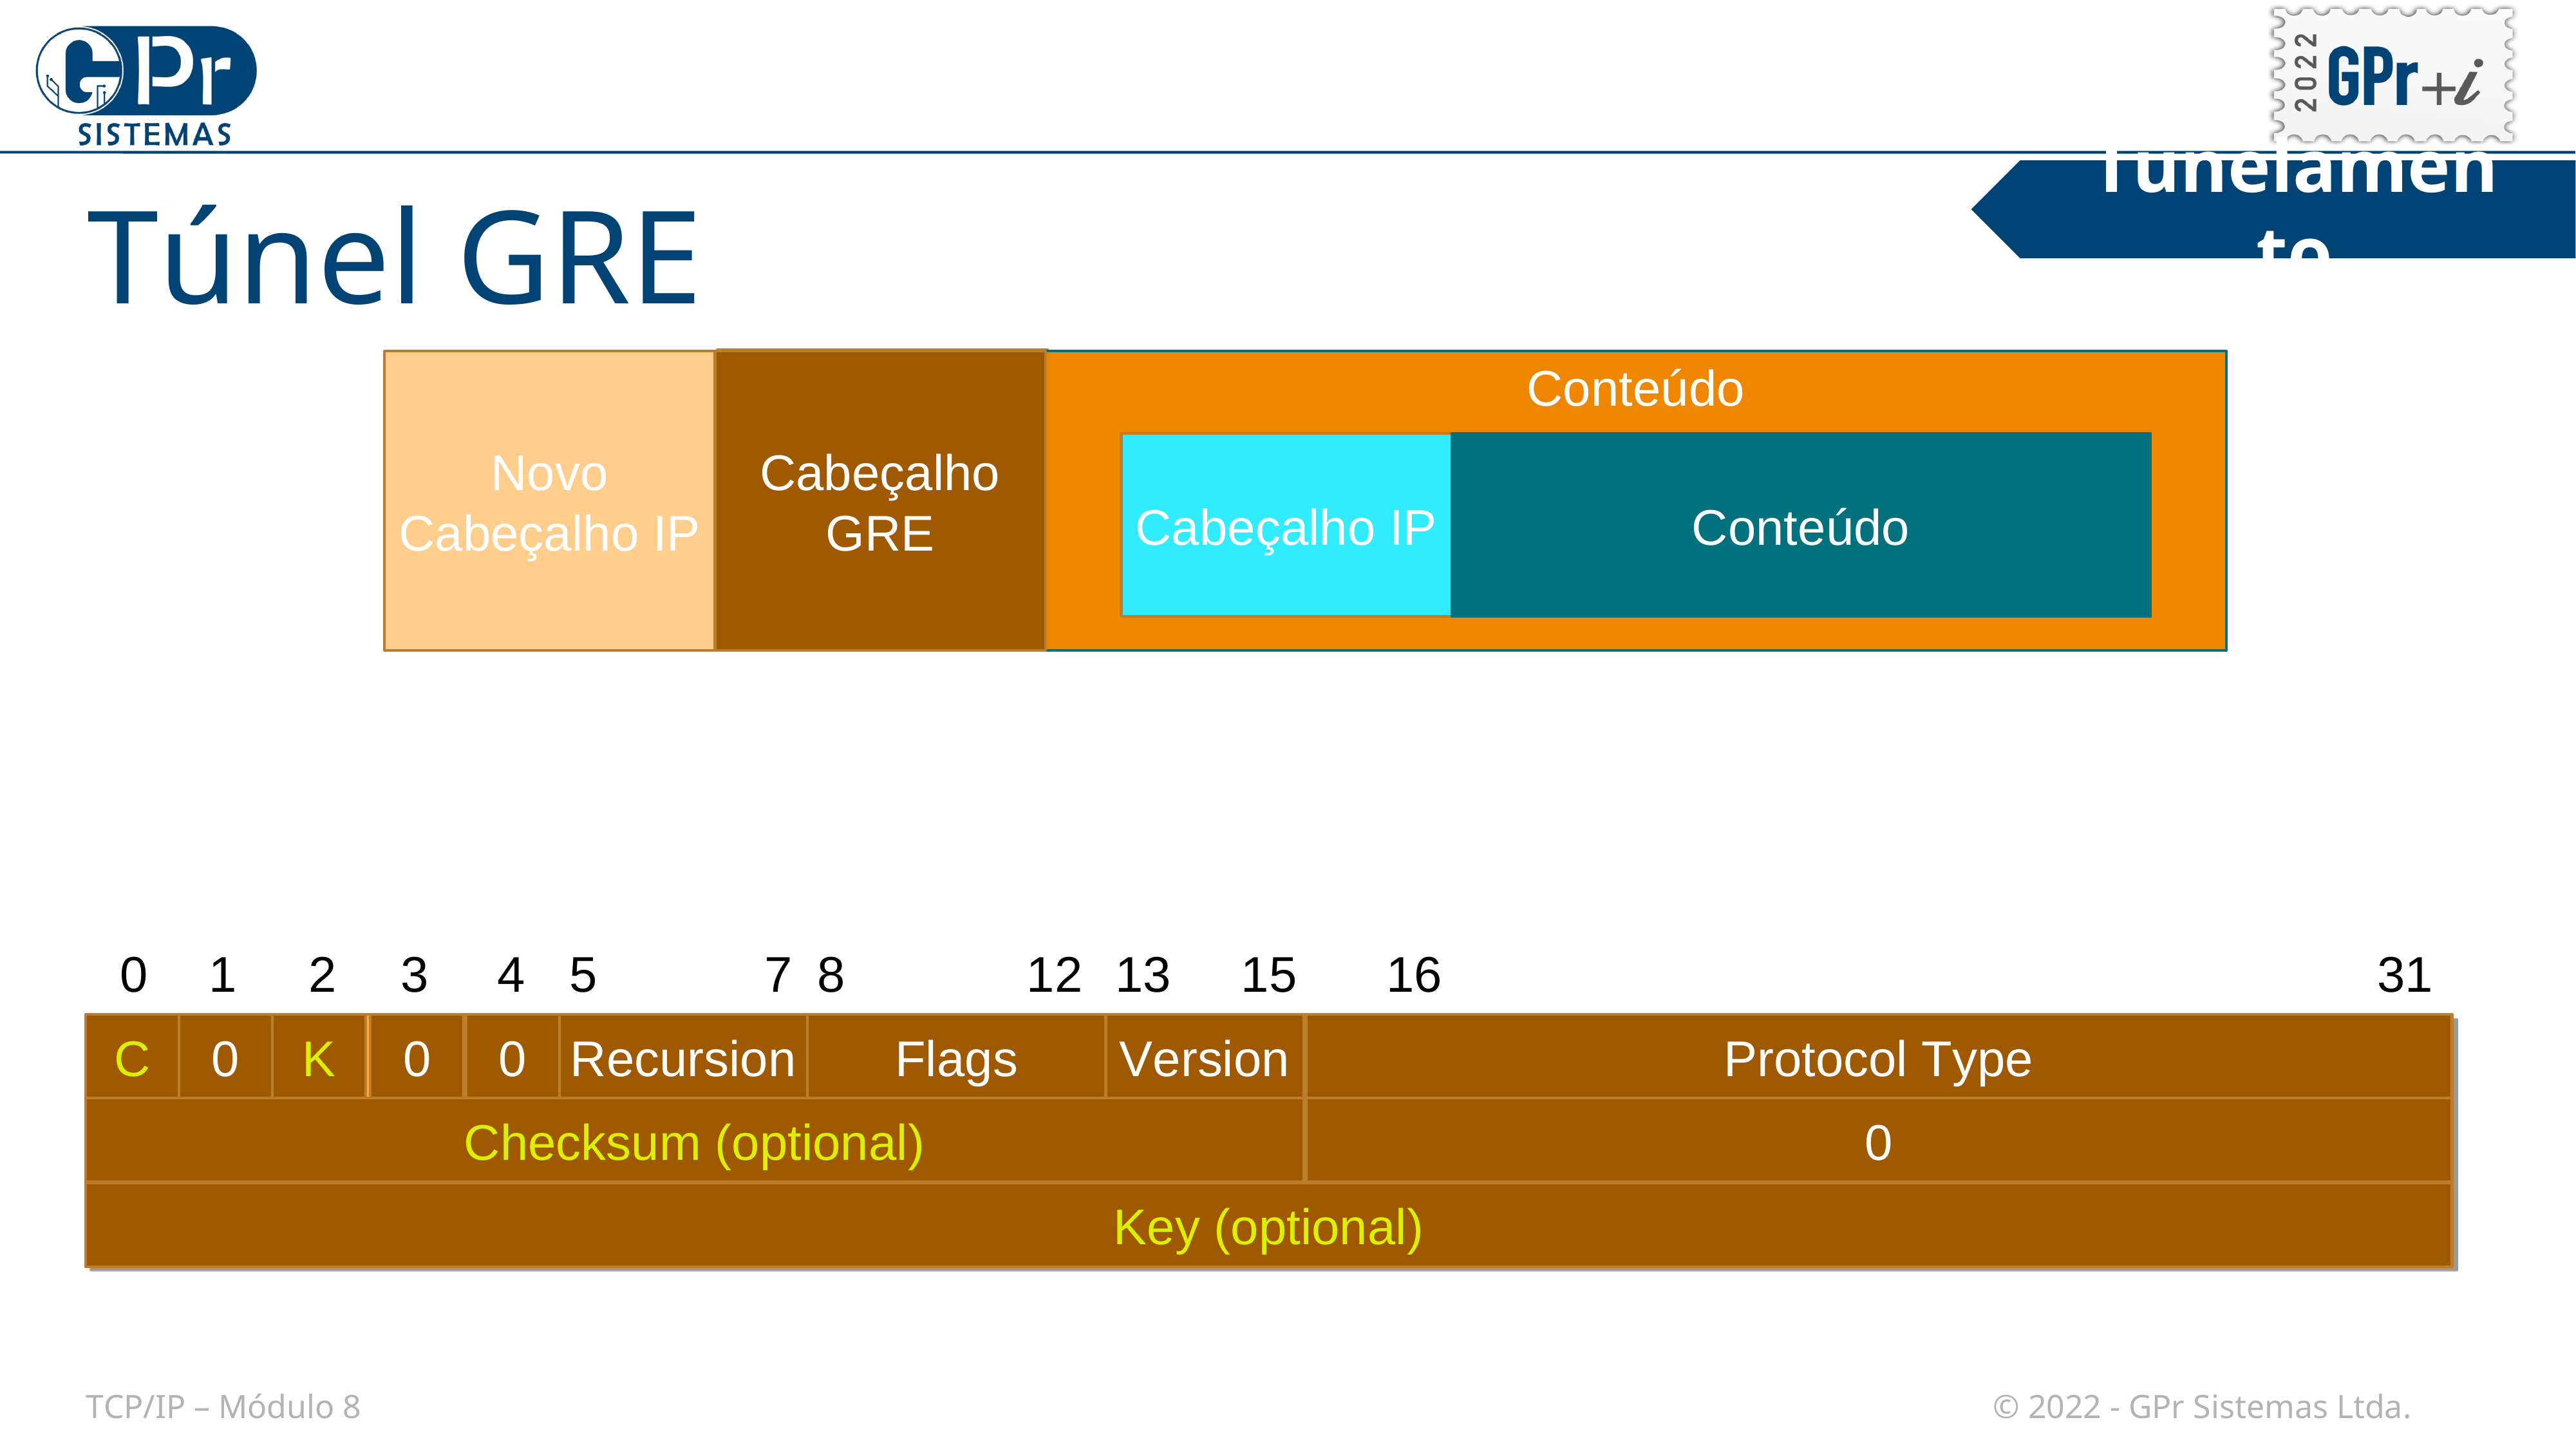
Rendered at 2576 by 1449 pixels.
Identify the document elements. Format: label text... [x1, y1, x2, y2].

text_box 4 [487, 937, 549, 1008]
text_box [464, 1014, 466, 1098]
text_box 0 [1306, 1098, 2452, 1182]
text_box C [86, 1014, 179, 1098]
text_box 3 [391, 937, 453, 1008]
text_box Conteúdo [1046, 351, 2226, 650]
picture [34, 26, 257, 147]
text_box Recursion [559, 1014, 807, 1098]
text_box 1 [199, 937, 261, 1008]
text_box Tunelamento [2071, 157, 2517, 256]
text_box 13 15 [1105, 937, 1310, 1008]
text_box 0 [466, 1014, 559, 1098]
text_box 5 7 [559, 937, 807, 1008]
picture [2268, 4, 2519, 145]
text_box Cabeçalho GRE [715, 351, 1046, 650]
text_box 16 31 [1377, 937, 2452, 1008]
text_box Protocol Type [1306, 1014, 2452, 1098]
text_box Flags [807, 1014, 1105, 1098]
text_box Novo Cabeçalho IP [384, 351, 715, 650]
text_box 2 [299, 937, 361, 1008]
text_box 8 12 [807, 937, 1105, 1008]
list Túnel GRE [81, 169, 2496, 343]
text_box 0 [370, 1014, 464, 1098]
text_box 0 [110, 937, 172, 1008]
text_box [86, 1014, 2452, 1183]
text_box Version [1105, 1014, 1304, 1098]
text_box Conteúdo [1452, 433, 2150, 616]
text_box [2496, 160, 2576, 258]
text_box 0 [179, 1014, 272, 1098]
text_box Key (optional) [86, 1183, 2452, 1267]
text_box [366, 1014, 370, 1098]
text_box K [272, 1014, 366, 1098]
text_box Cabeçalho IP [1122, 433, 1452, 616]
text_box [2013, 160, 2071, 169]
text_box Checksum (optional) [86, 1098, 1304, 1182]
